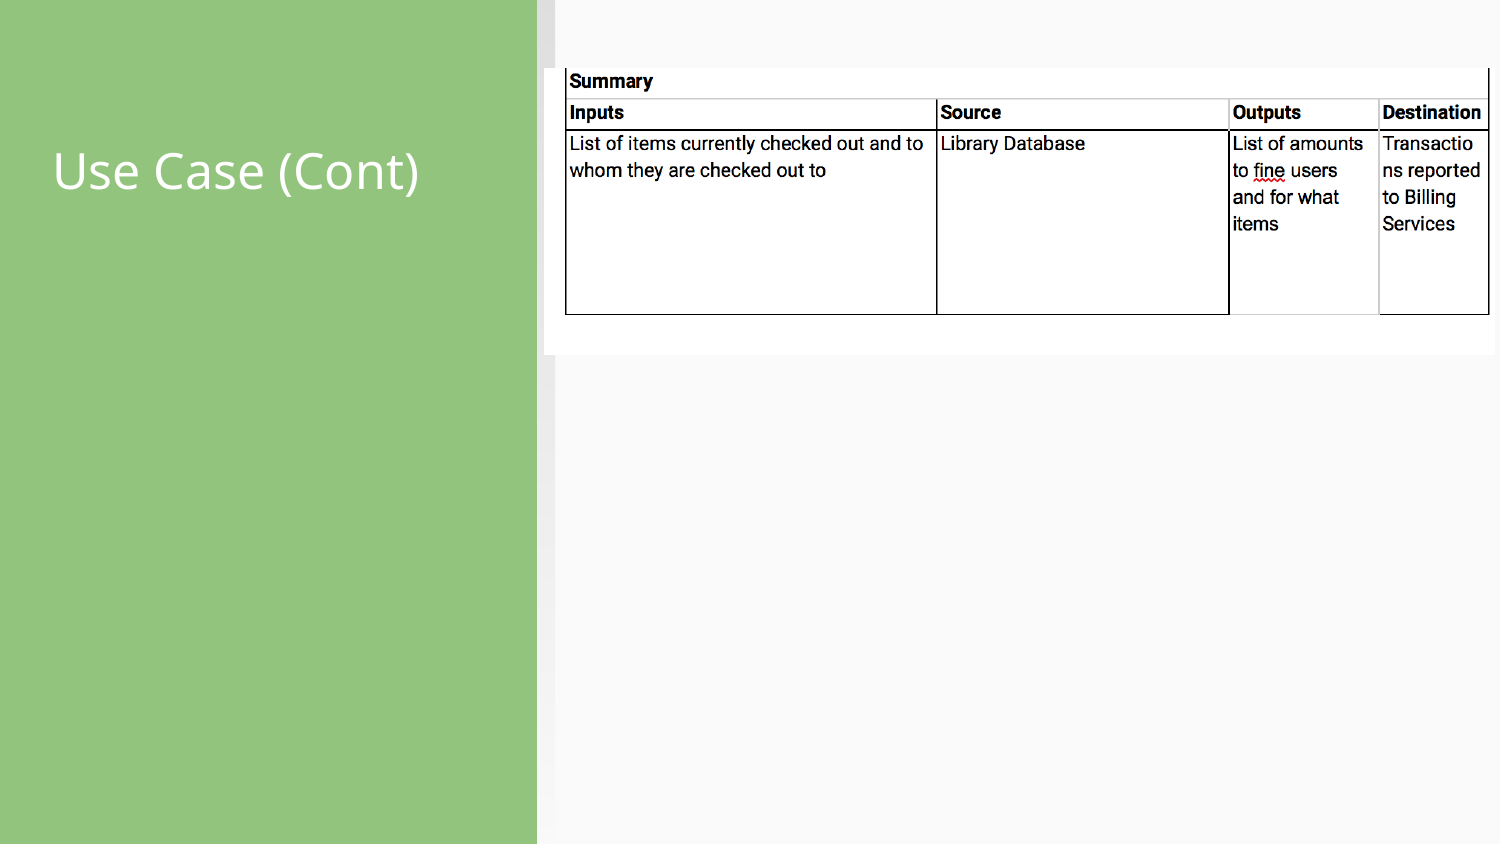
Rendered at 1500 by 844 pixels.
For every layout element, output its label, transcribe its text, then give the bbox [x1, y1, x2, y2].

picture [544, 68, 1495, 356]
title Use Case (Cont) [37, 58, 498, 216]
